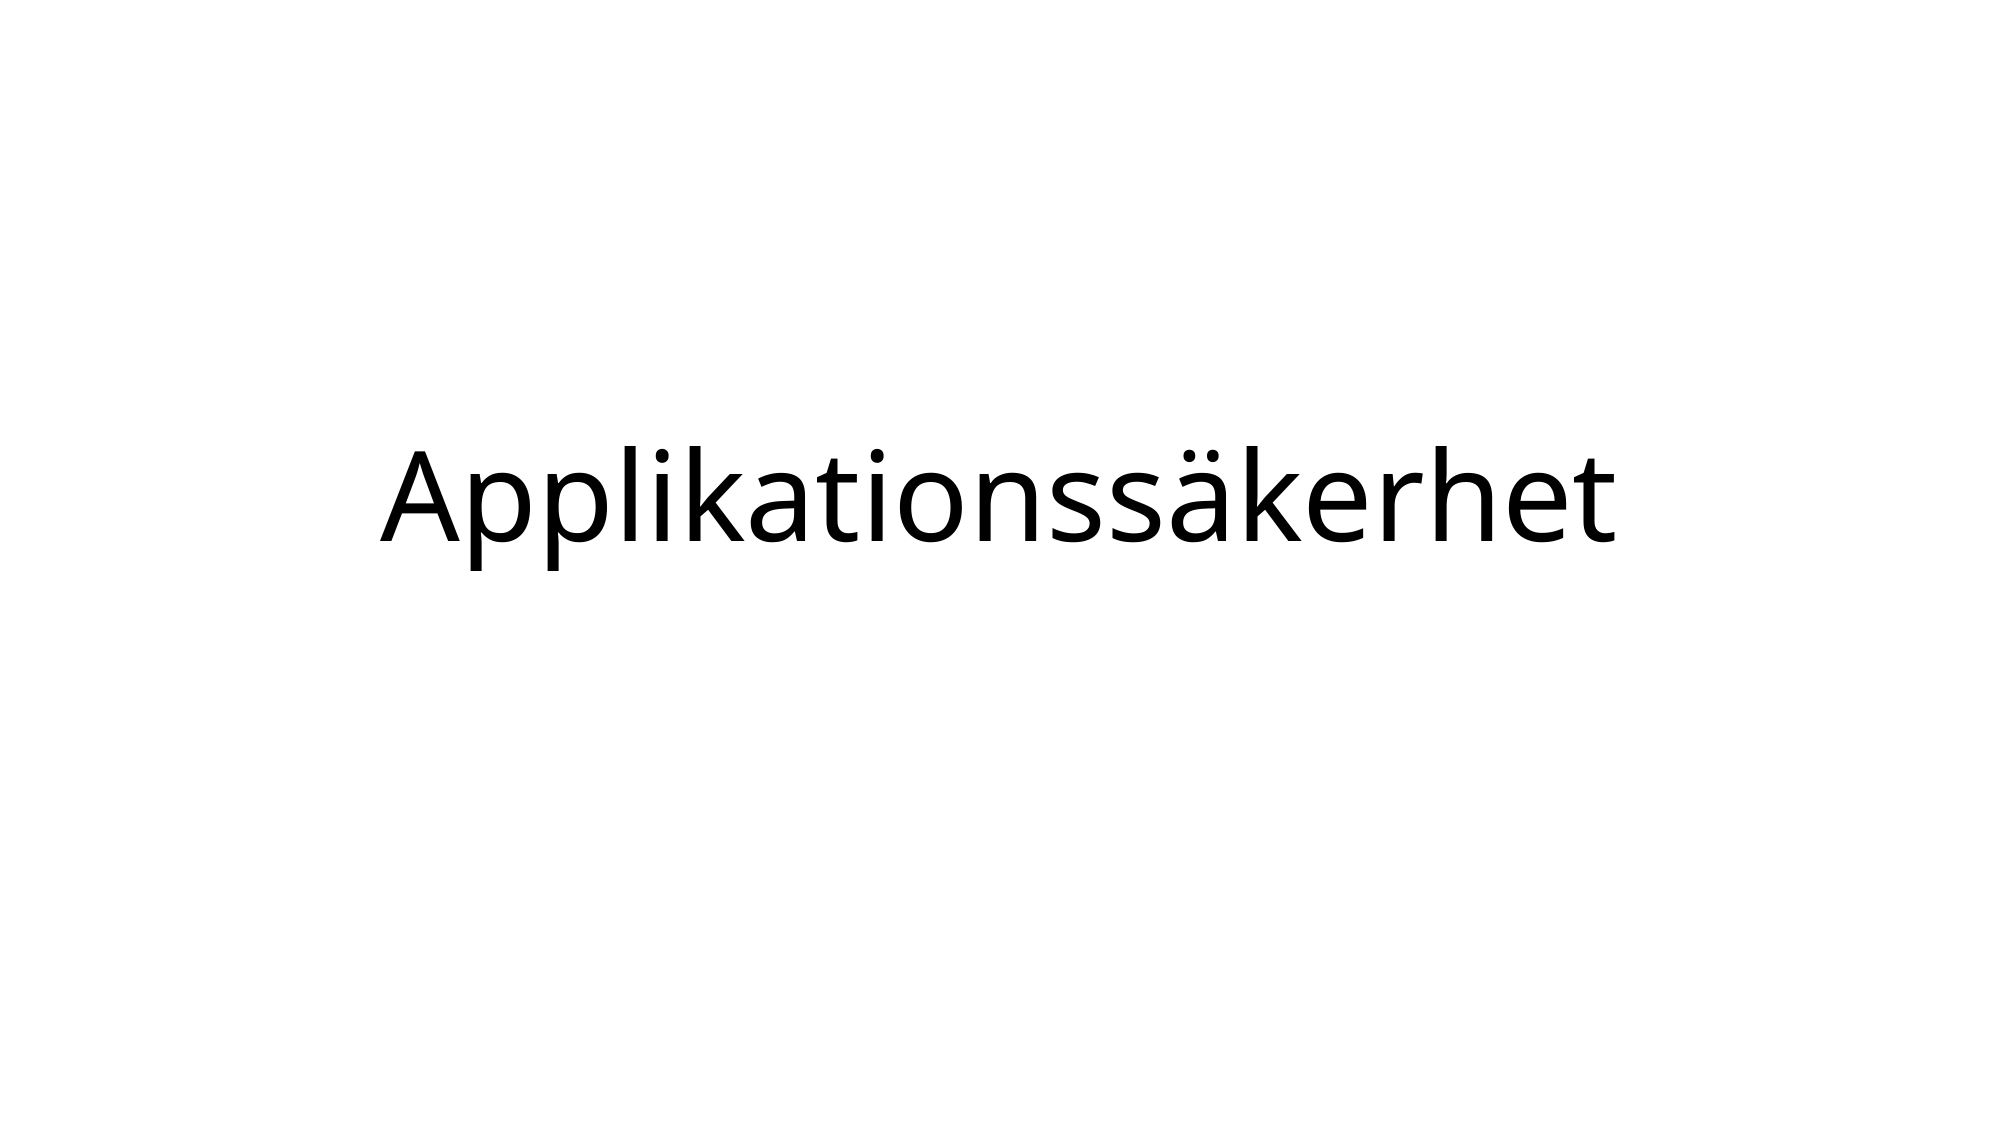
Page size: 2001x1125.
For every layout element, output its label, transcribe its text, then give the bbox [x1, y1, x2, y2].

title Applikationssäkerhet [249, 184, 1750, 576]
